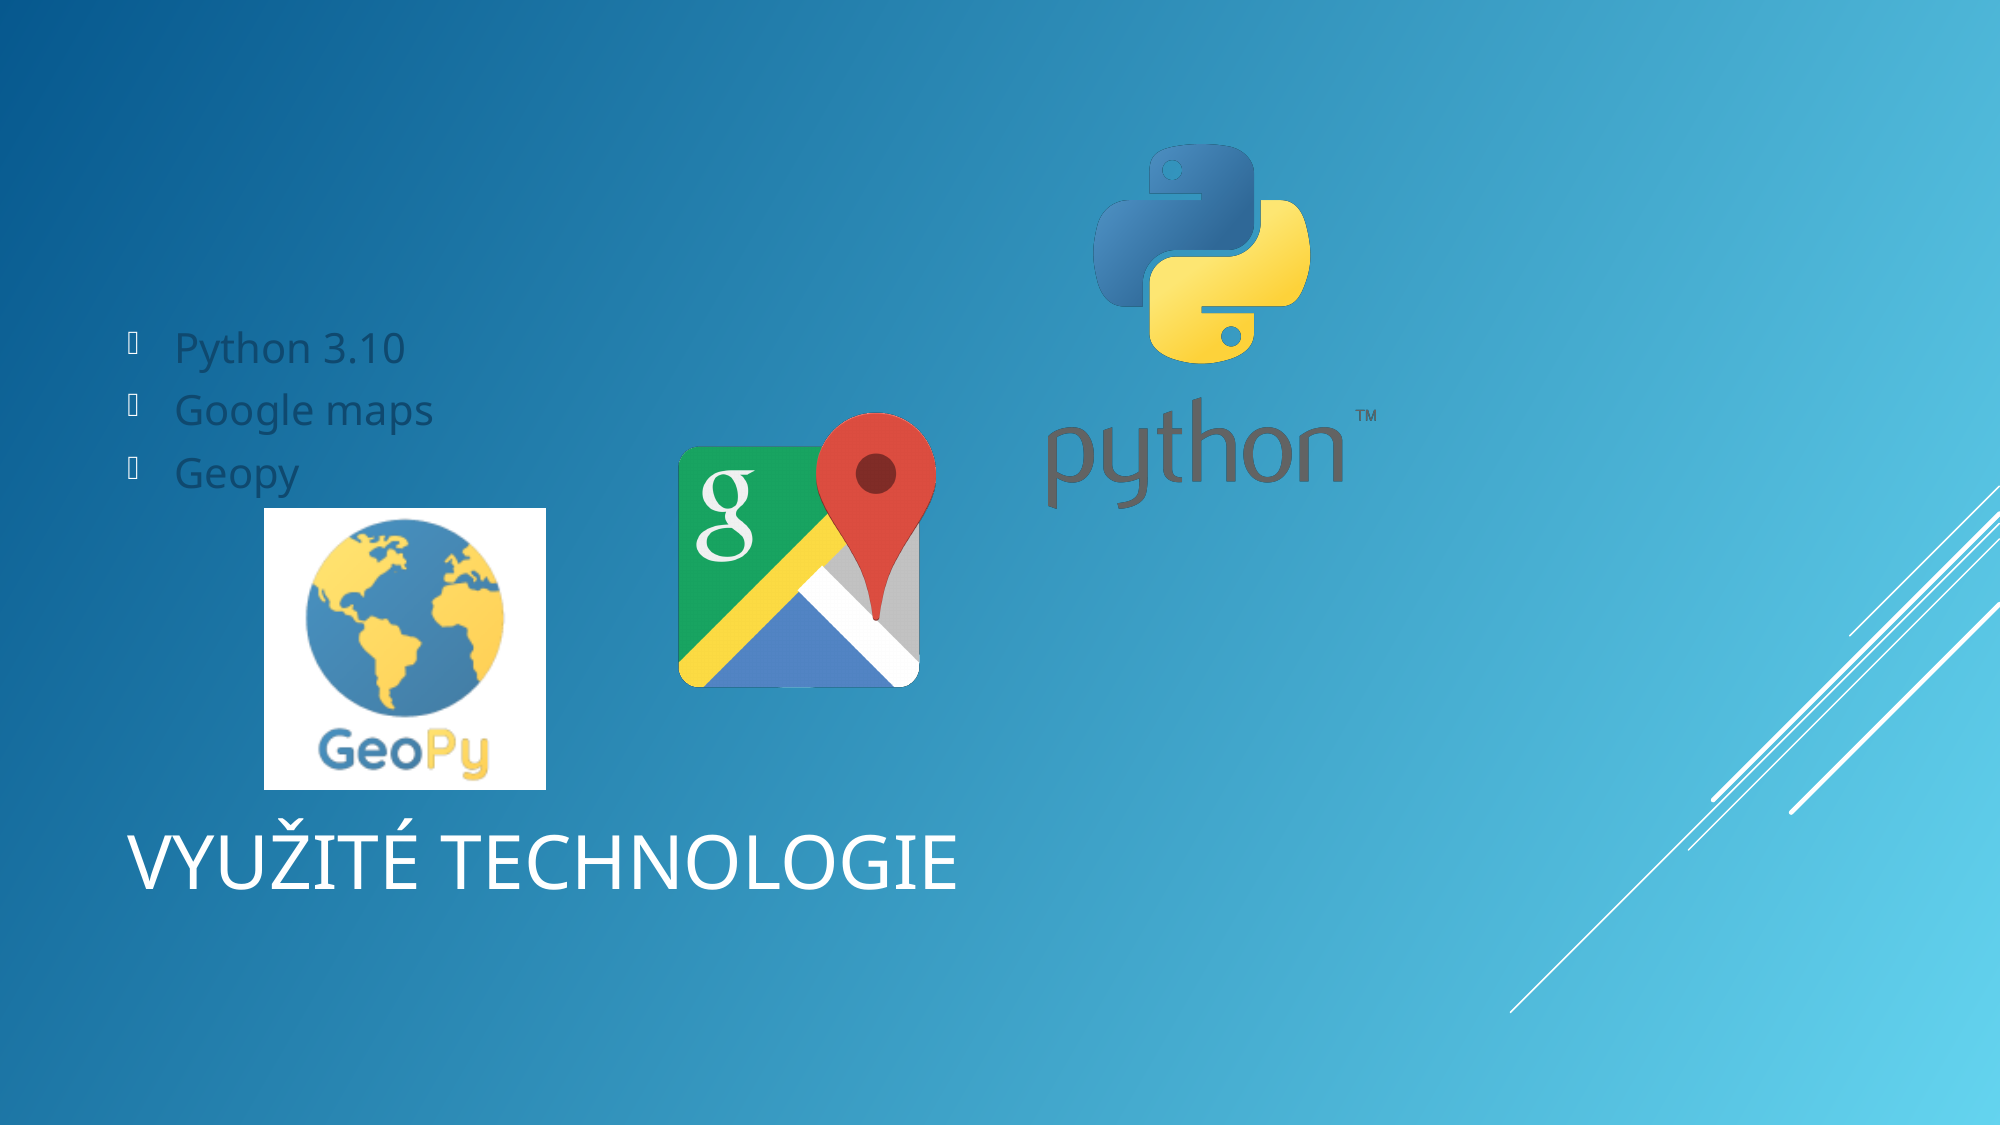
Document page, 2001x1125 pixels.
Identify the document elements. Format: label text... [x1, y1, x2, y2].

title Využité technologie [112, 736, 1513, 984]
picture [657, 408, 952, 703]
list Python 3.10 Google maps Geopy [112, 112, 1513, 706]
picture [264, 509, 546, 790]
picture [1048, 144, 1376, 510]
